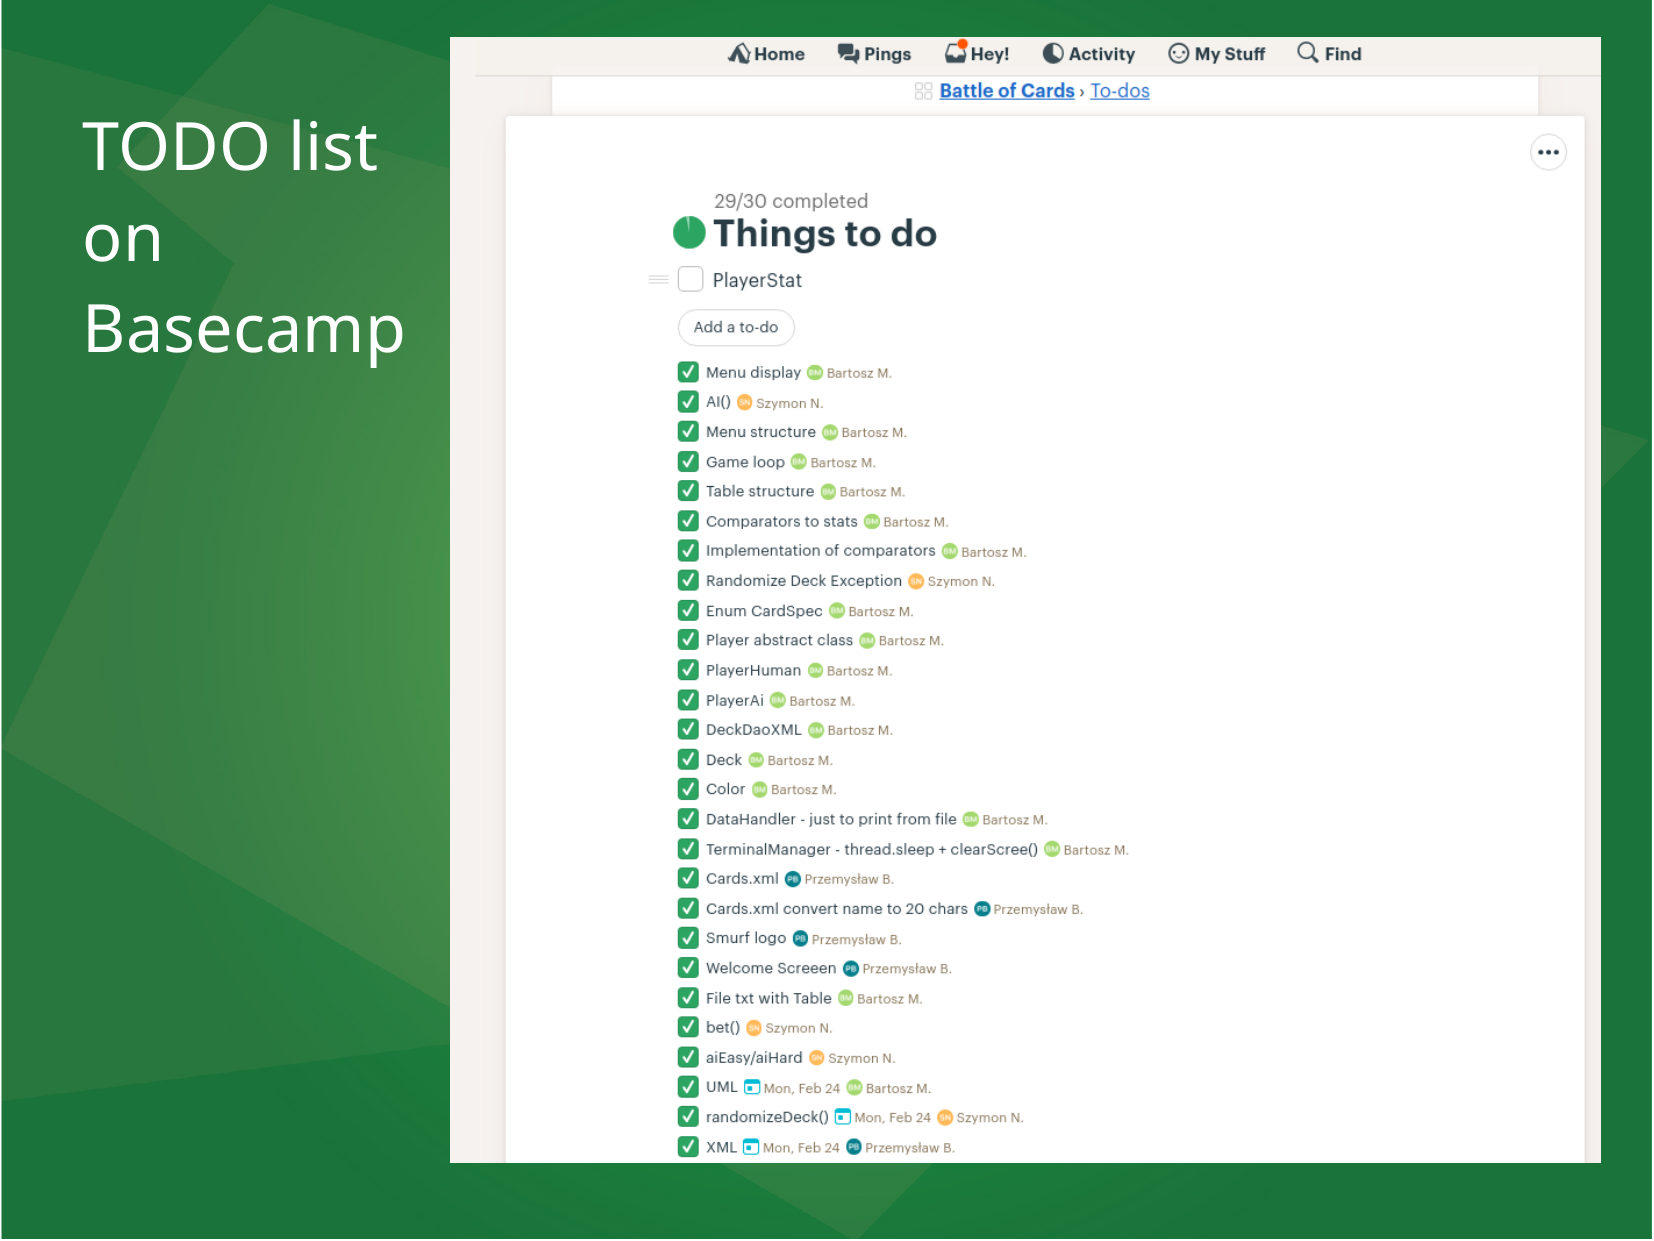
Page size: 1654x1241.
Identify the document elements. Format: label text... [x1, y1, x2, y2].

picture [0, 0, 1652, 1241]
title TODO list on Basecamp [82, 118, 450, 353]
